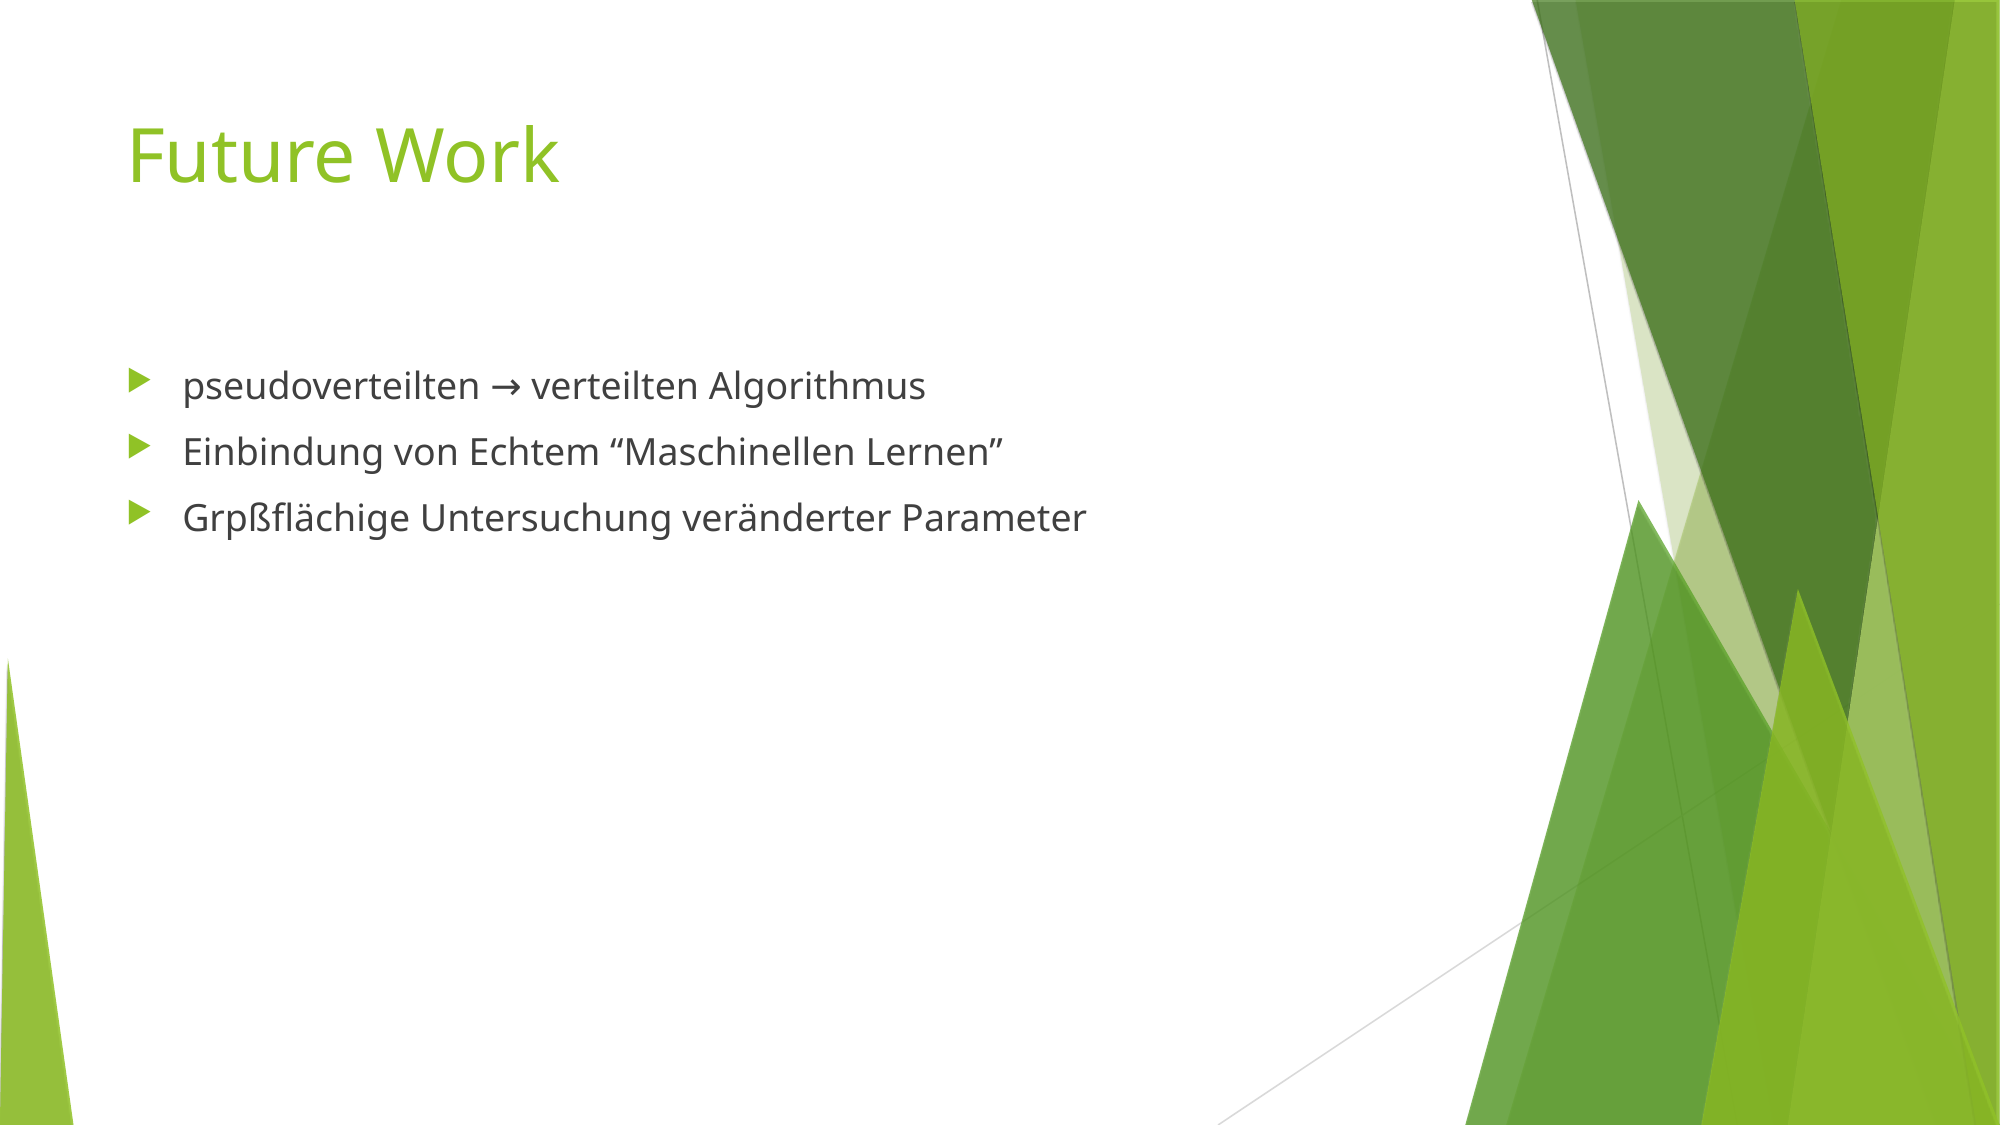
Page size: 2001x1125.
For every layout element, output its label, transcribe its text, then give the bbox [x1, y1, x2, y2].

list pseudoverteilten → verteilten Algorithmus Einbindung von Echtem “Maschinellen Lernen” Grpßflächige Untersuchung veränderter Parameter [111, 354, 1522, 992]
title Future Work [111, 99, 1522, 317]
